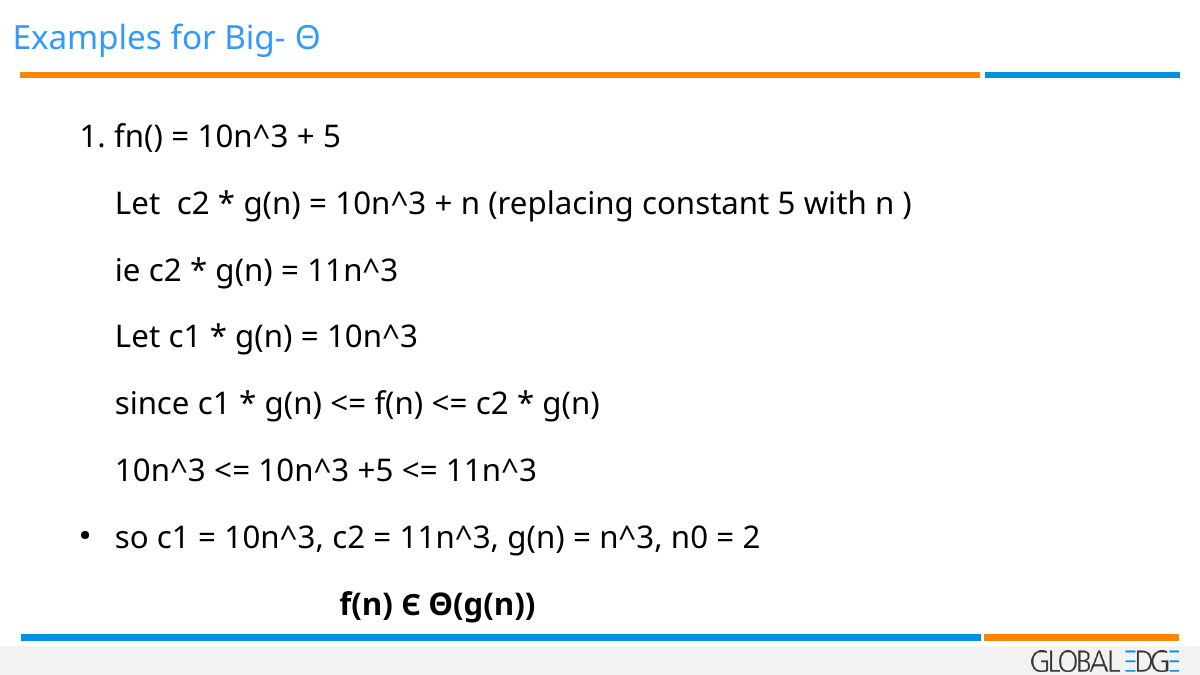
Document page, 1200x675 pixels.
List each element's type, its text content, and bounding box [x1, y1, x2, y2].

text_box 1. fn() = 10n^3 + 5 Let c2 * g(n) = 10n^3 + n (replacing constant 5 with n ) ie c2 * g(n) = 11n^3 Let c1 * g(n) = 10n^3 since c1 * g(n) <= f(n) <= c2 * g(n) 10n^3 <= 10n^3 +5 <= 11n^3 so c1 = 10n^3, c2 = 11n^3, g(n) = n^3, n0 = 2 f(n) Є Θ(g(n)) [29, 106, 1040, 636]
title Examples for Big- Θ [12, 9, 1088, 63]
picture [1031, 650, 1179, 672]
